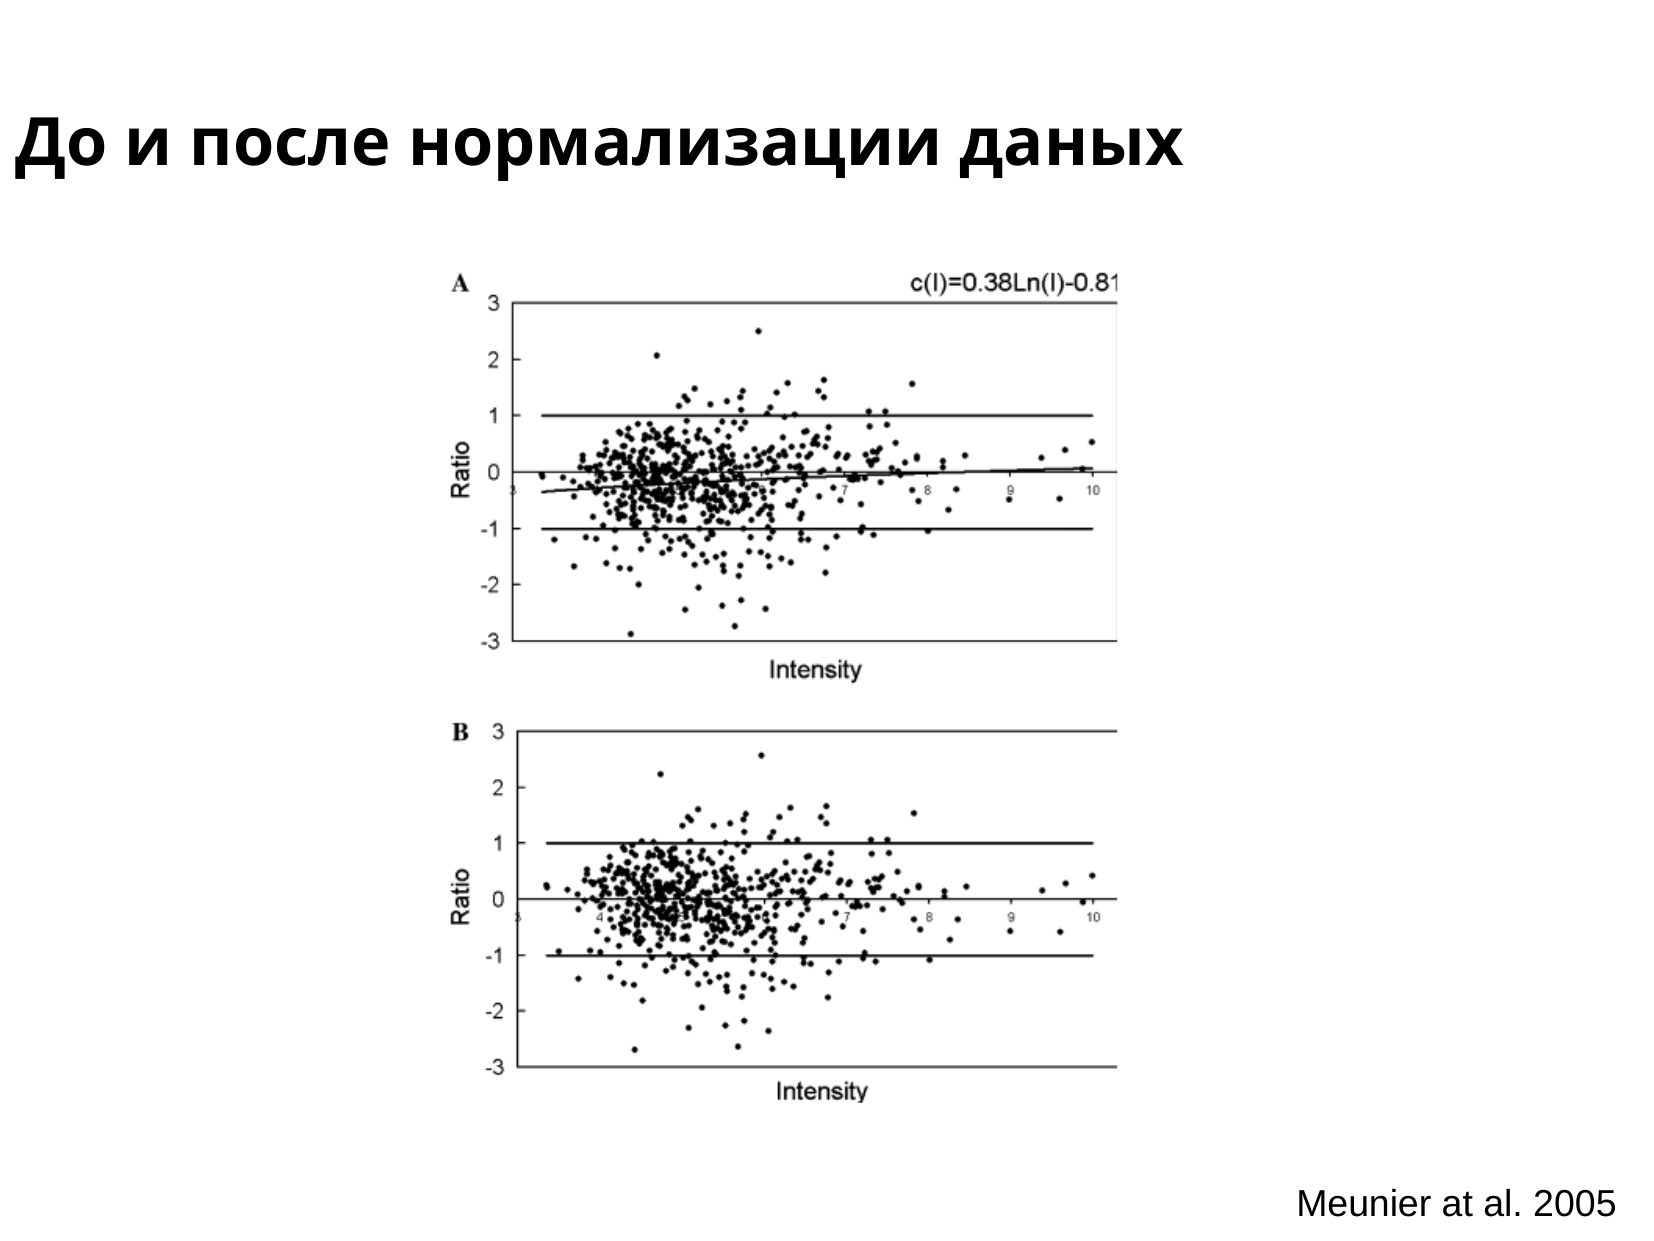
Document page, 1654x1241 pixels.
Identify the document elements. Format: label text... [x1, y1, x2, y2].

text_box Meunier at al. 2005 [1281, 1175, 1636, 1233]
picture [434, 267, 1144, 1115]
title До и после нормализации даных [15, 19, 1636, 260]
